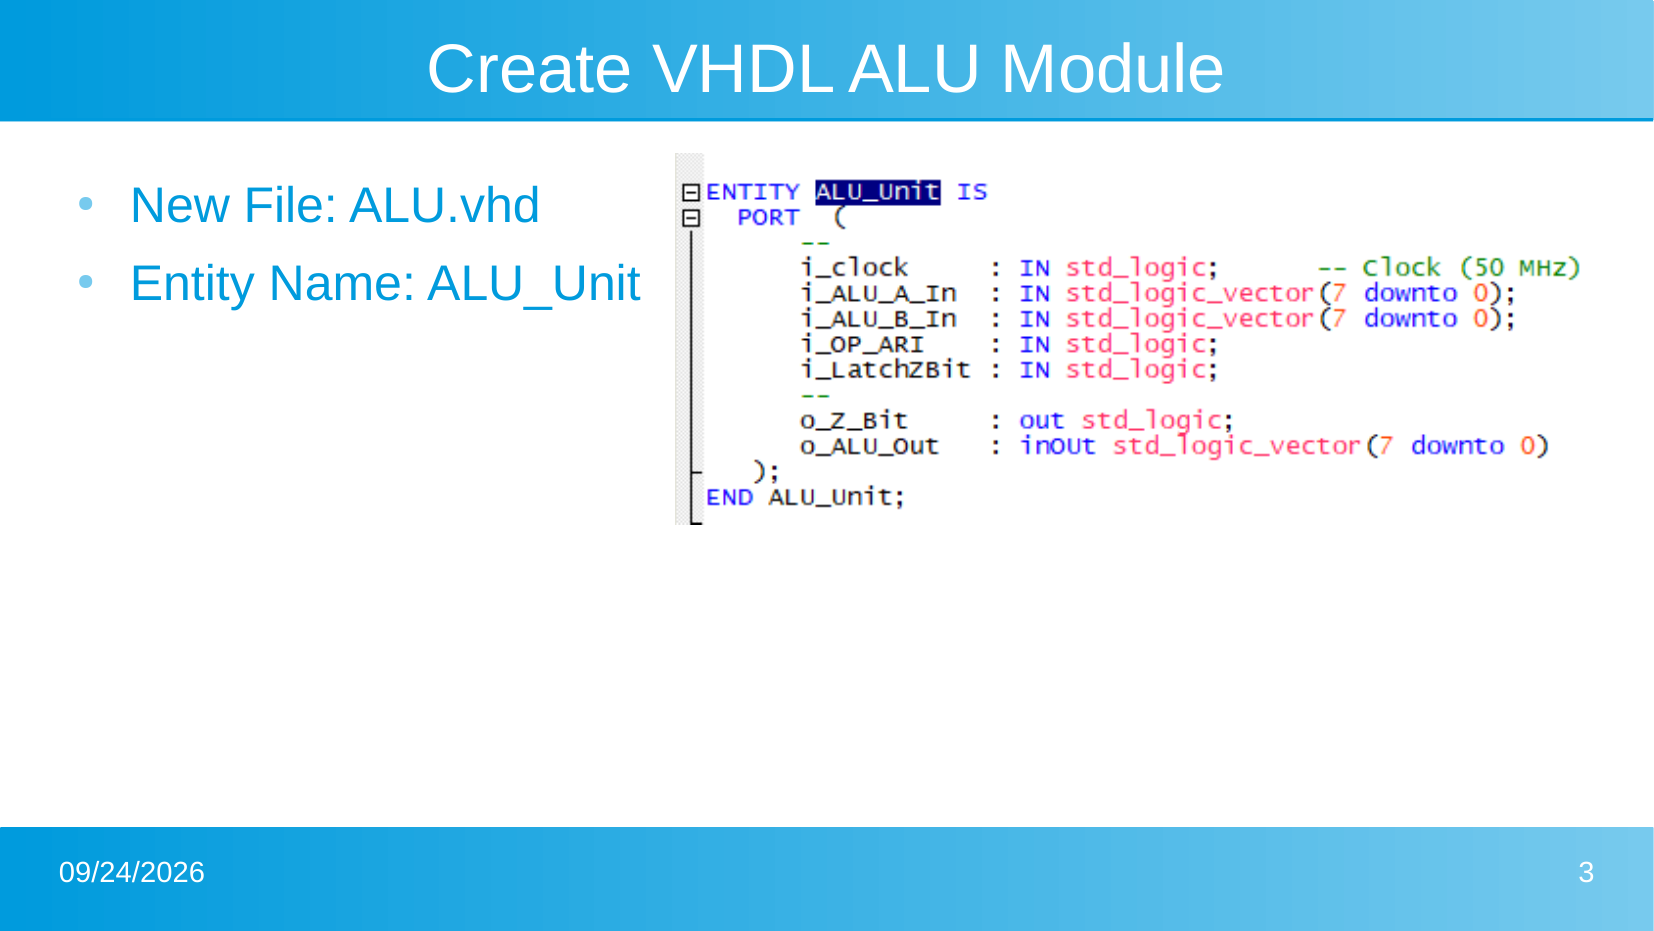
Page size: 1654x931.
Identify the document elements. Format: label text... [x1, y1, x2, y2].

picture [675, 153, 1601, 526]
title Create VHDL ALU Module [59, 29, 1595, 108]
list New File: ALU.vhd Entity Name: ALU_Unit [59, 177, 1595, 768]
